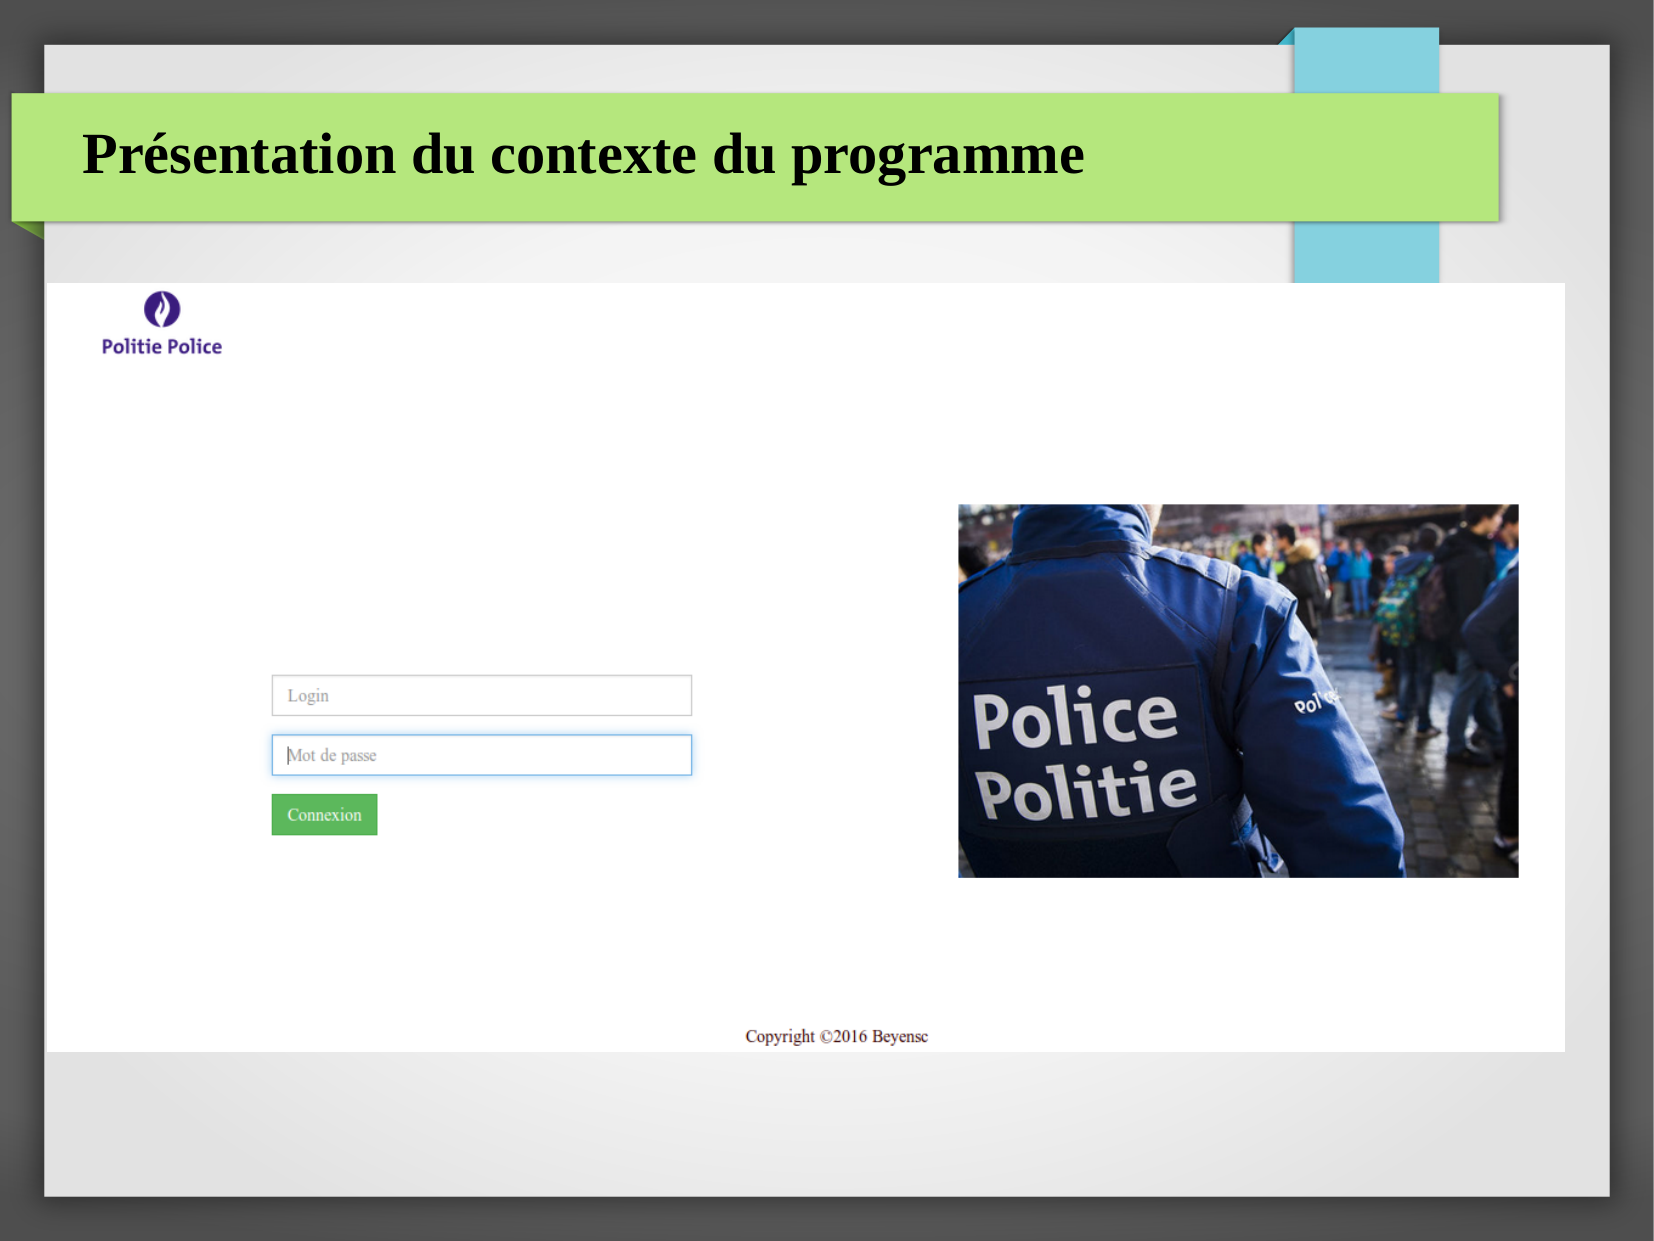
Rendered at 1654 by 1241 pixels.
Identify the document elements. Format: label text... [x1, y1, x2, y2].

picture [0, 0, 1654, 1241]
title Présentation du contexte du programme [82, 94, 1264, 213]
